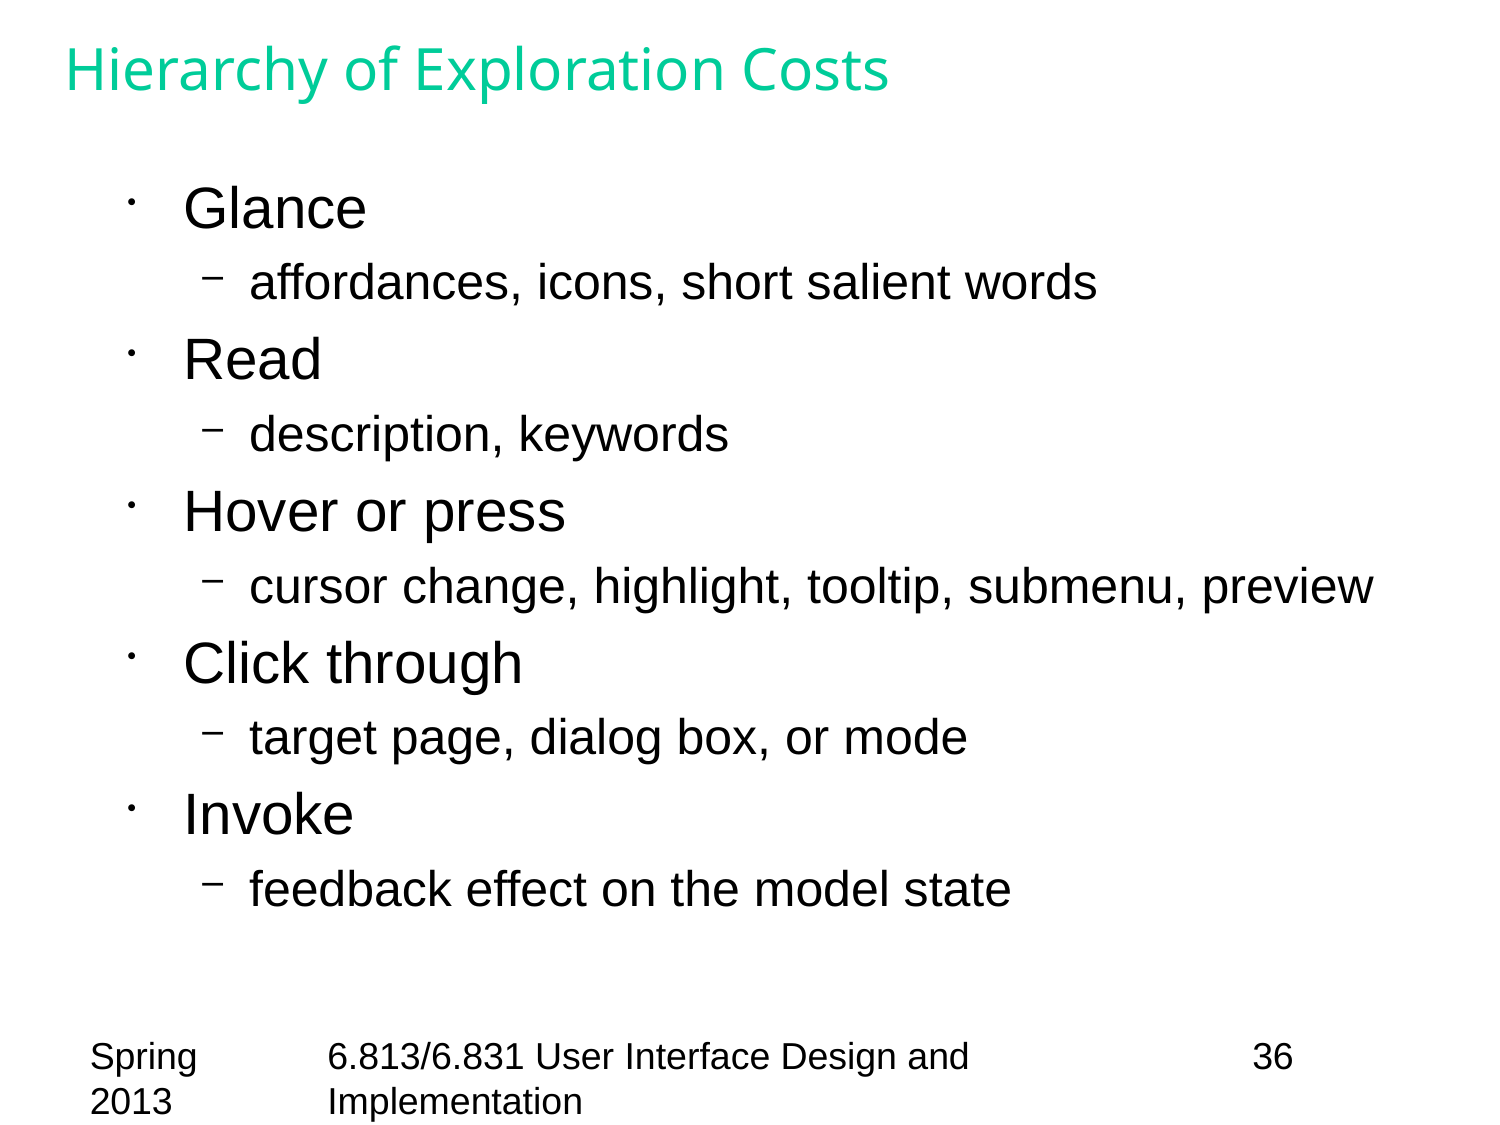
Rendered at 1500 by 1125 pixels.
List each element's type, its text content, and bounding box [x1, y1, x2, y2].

title Hierarchy of Exploration Costs [50, 24, 1438, 150]
list Glance affordances, icons, short salient words Read description, keywords Hover or press cursor change, highlight, tooltip, submenu, preview Click through target page, dialog box, or mode Invoke feedback effect on the model state [112, 162, 1450, 1000]
footer 6.813/6.831 User Interface Design and Implementation [312, 1024, 1225, 1103]
slide_number <number> [1237, 1024, 1425, 1103]
slide_number Spring 2013 [75, 1024, 300, 1103]
